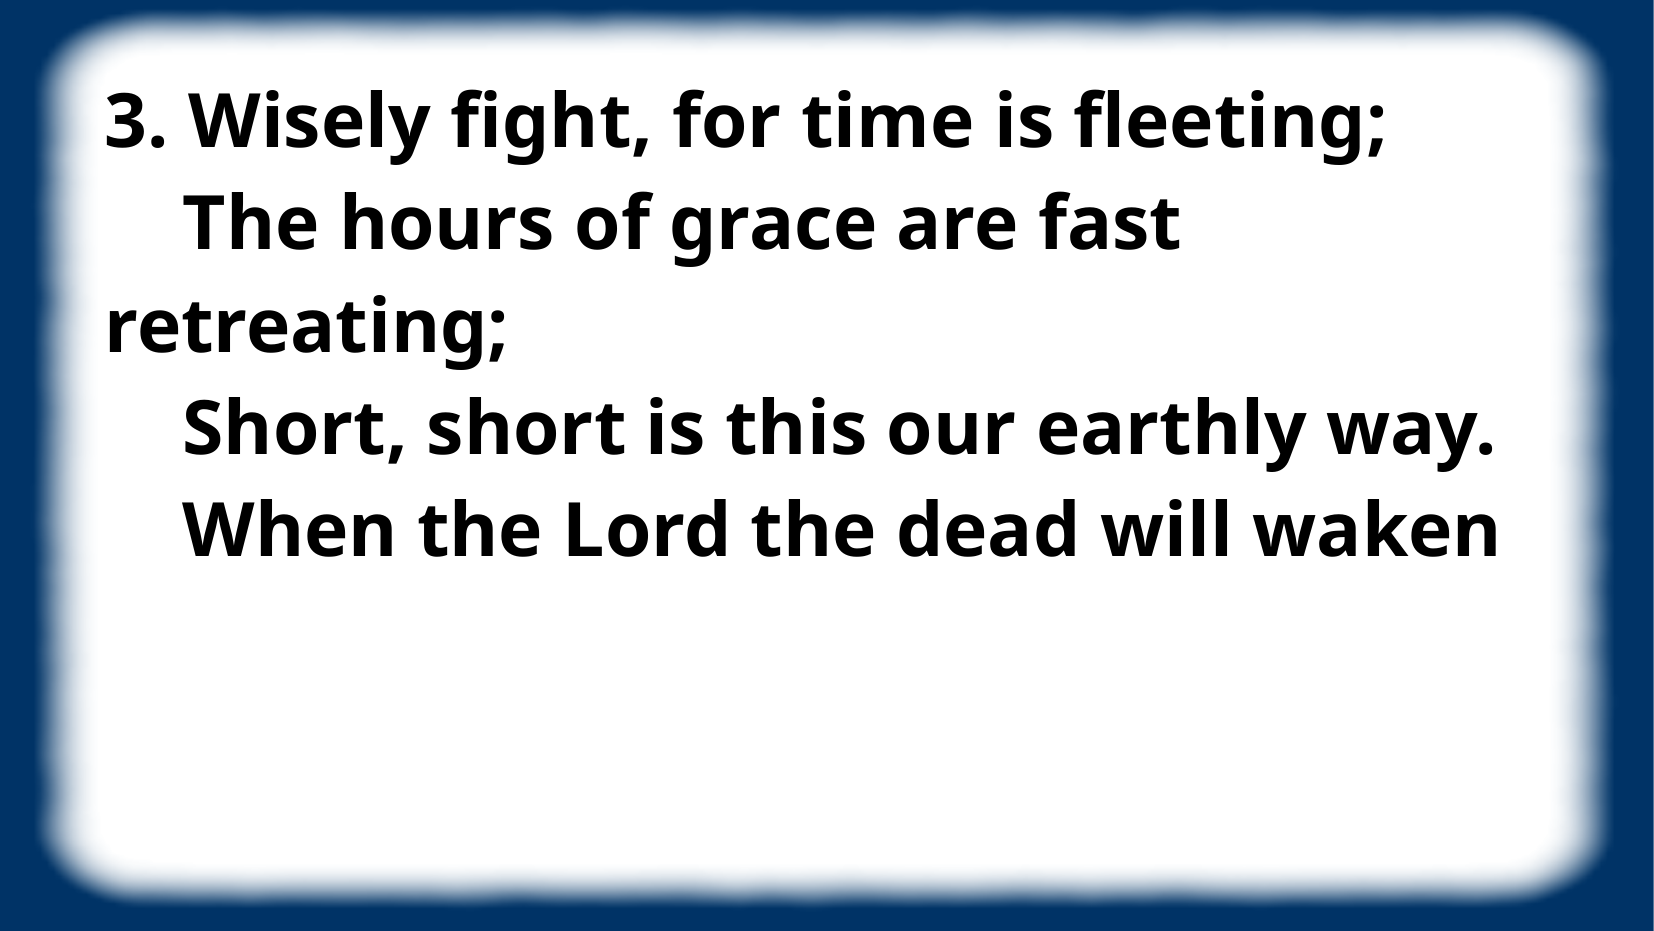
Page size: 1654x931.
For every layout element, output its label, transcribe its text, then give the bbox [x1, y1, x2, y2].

text_box 3. Wisely fight, for time is fleeting; The hours of grace are fast retreating; Short, short is this our earthly way. When the Lord the dead will waken [90, 60, 1561, 481]
picture [0, 0, 1654, 931]
